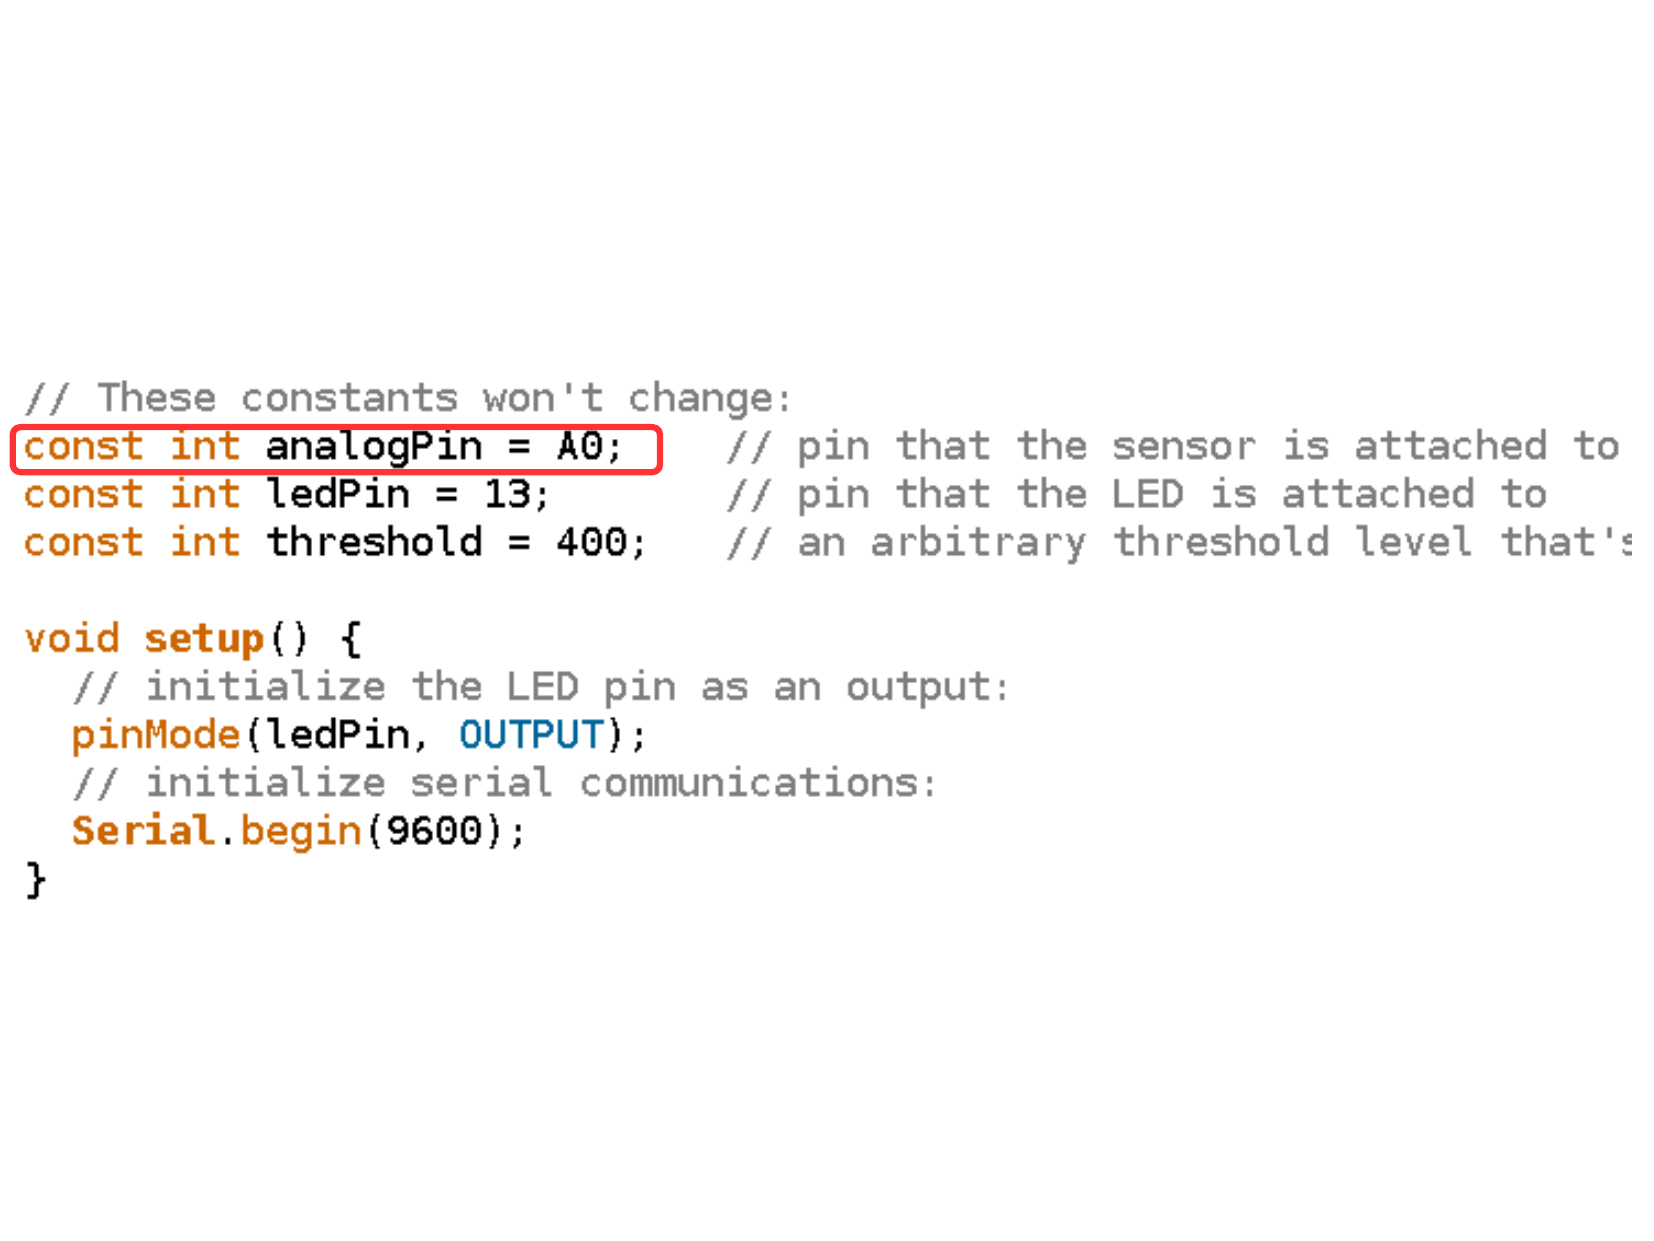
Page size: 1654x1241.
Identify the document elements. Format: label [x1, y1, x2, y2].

picture [15, 368, 1632, 916]
picture [16, 431, 656, 469]
